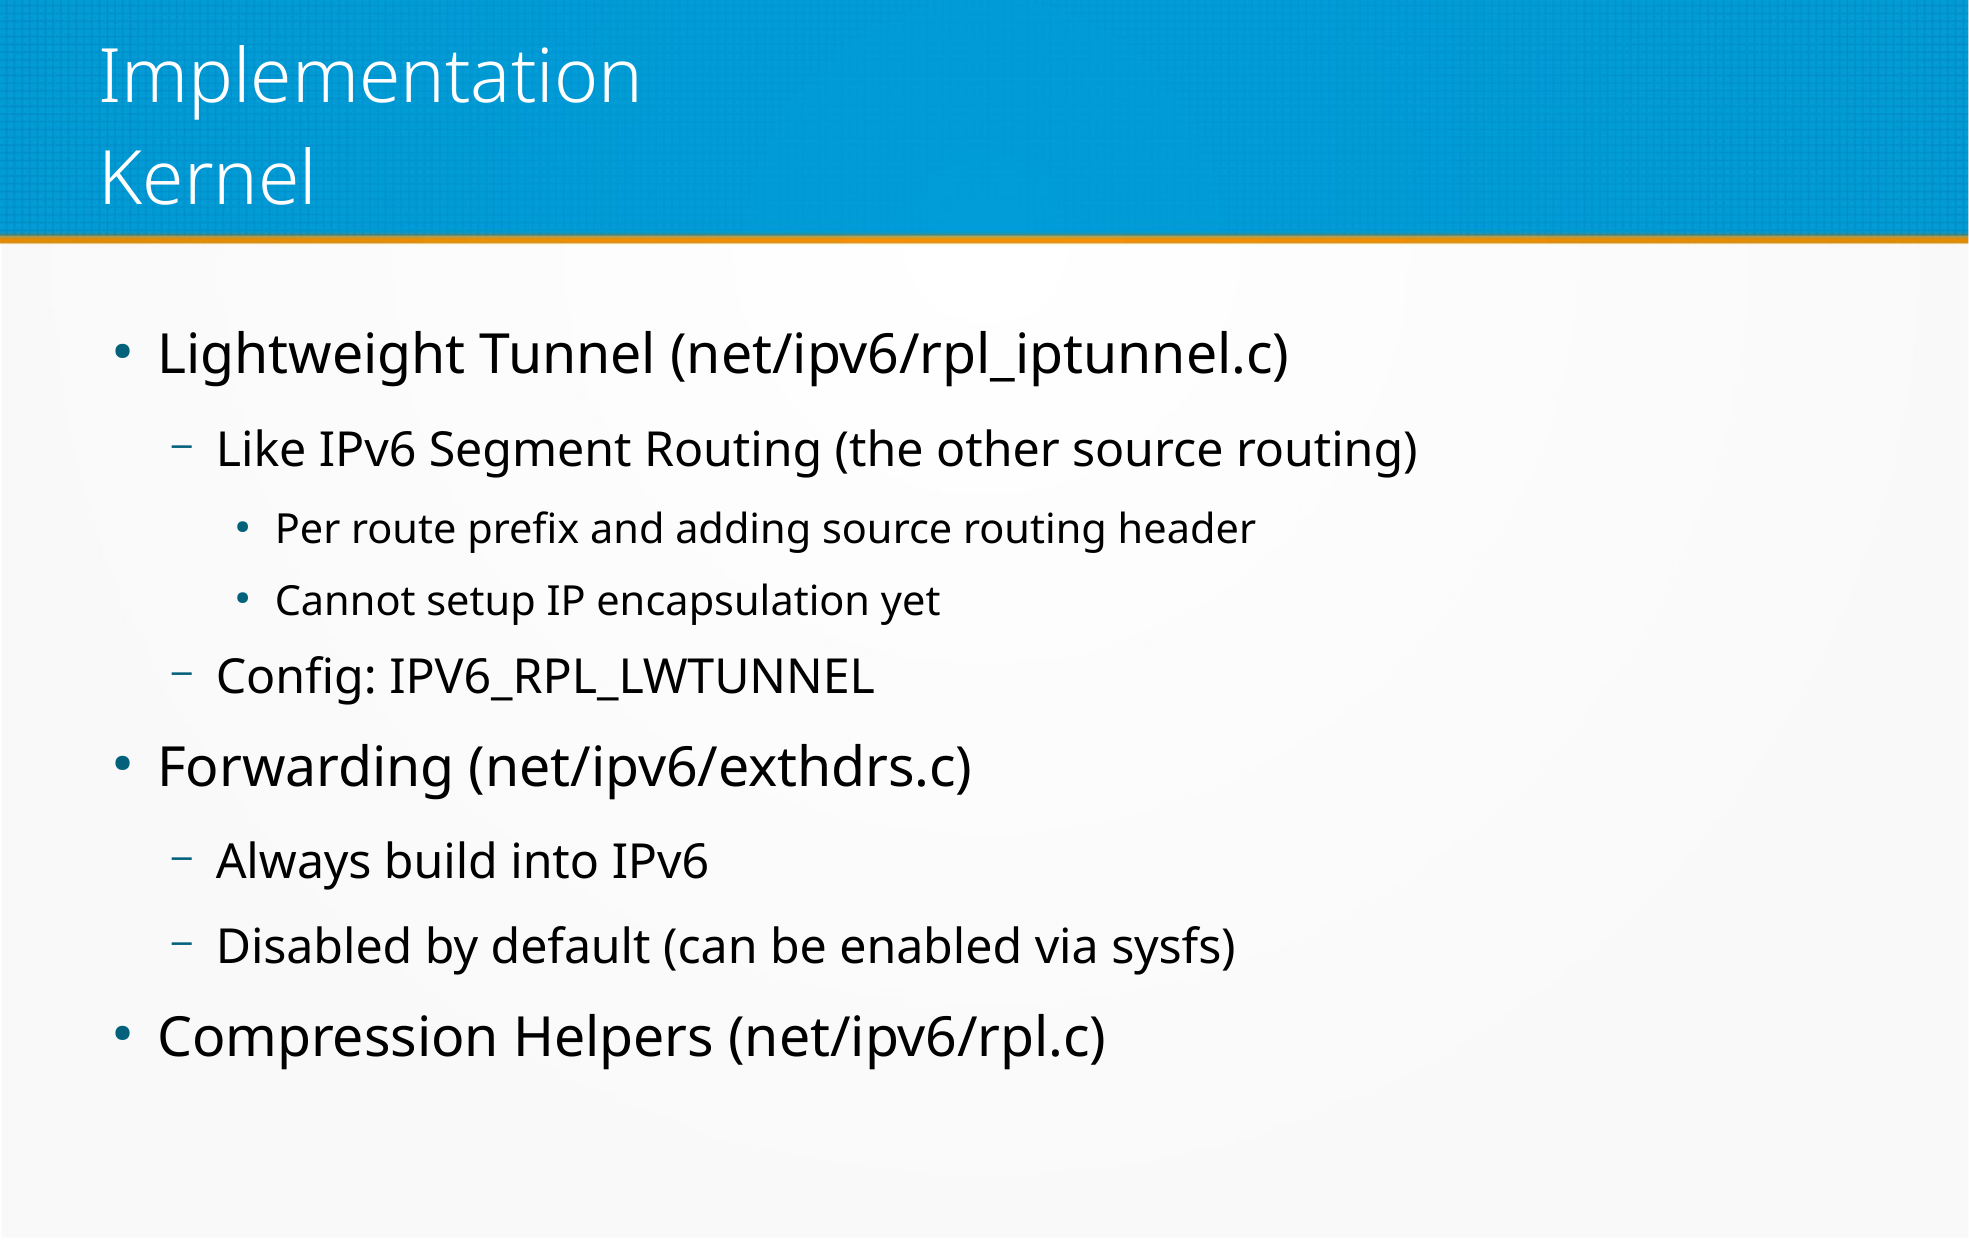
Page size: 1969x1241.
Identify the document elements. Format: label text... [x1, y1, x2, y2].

picture [0, 233, 1969, 1241]
list Lightweight Tunnel (net/ipv6/rpl_iptunnel.c) Like IPv6 Segment Routing (the other source routing) Per route prefix and adding source routing header Cannot setup IP encapsulation yet Config: IPV6_RPL_LWTUNNEL Forwarding (net/ipv6/exthdrs.c) Always build into IPv6 Disabled by default (can be enabled via sysfs) Compression Helpers (net/ipv6/rpl.c) [98, 315, 1861, 1081]
title Implementation Kernel [98, 19, 1870, 227]
